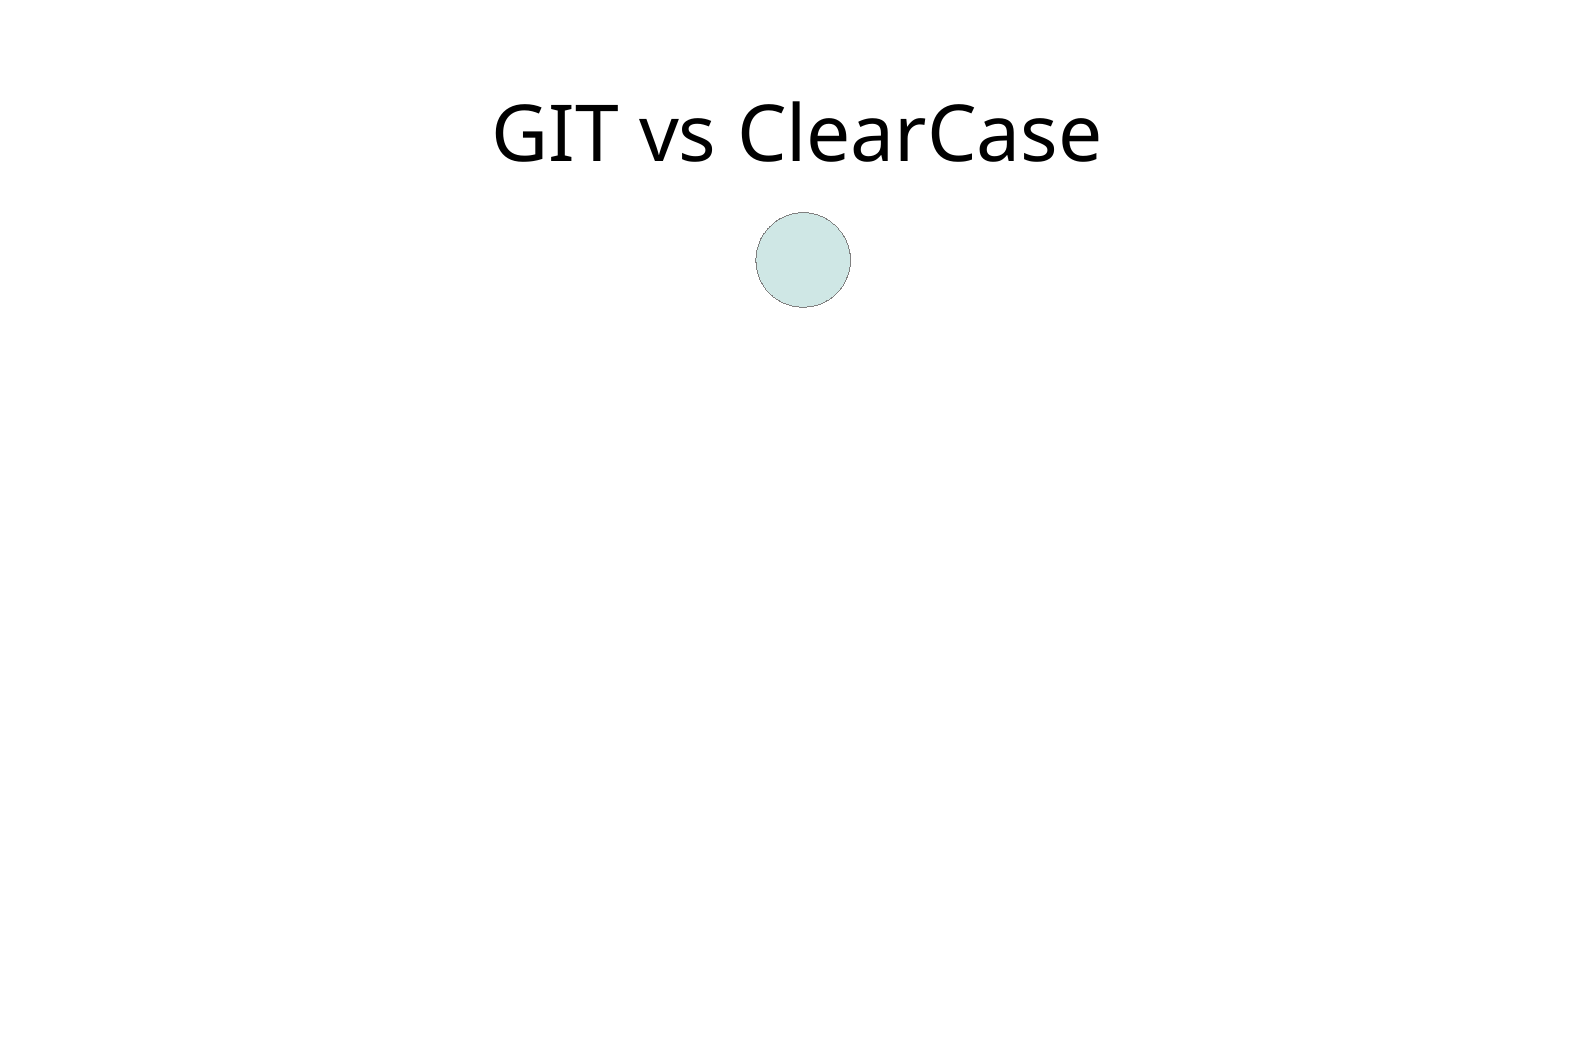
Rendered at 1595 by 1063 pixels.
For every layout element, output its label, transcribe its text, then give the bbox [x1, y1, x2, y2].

text_box [755, 212, 851, 308]
title GIT vs ClearCase [79, 42, 1515, 220]
